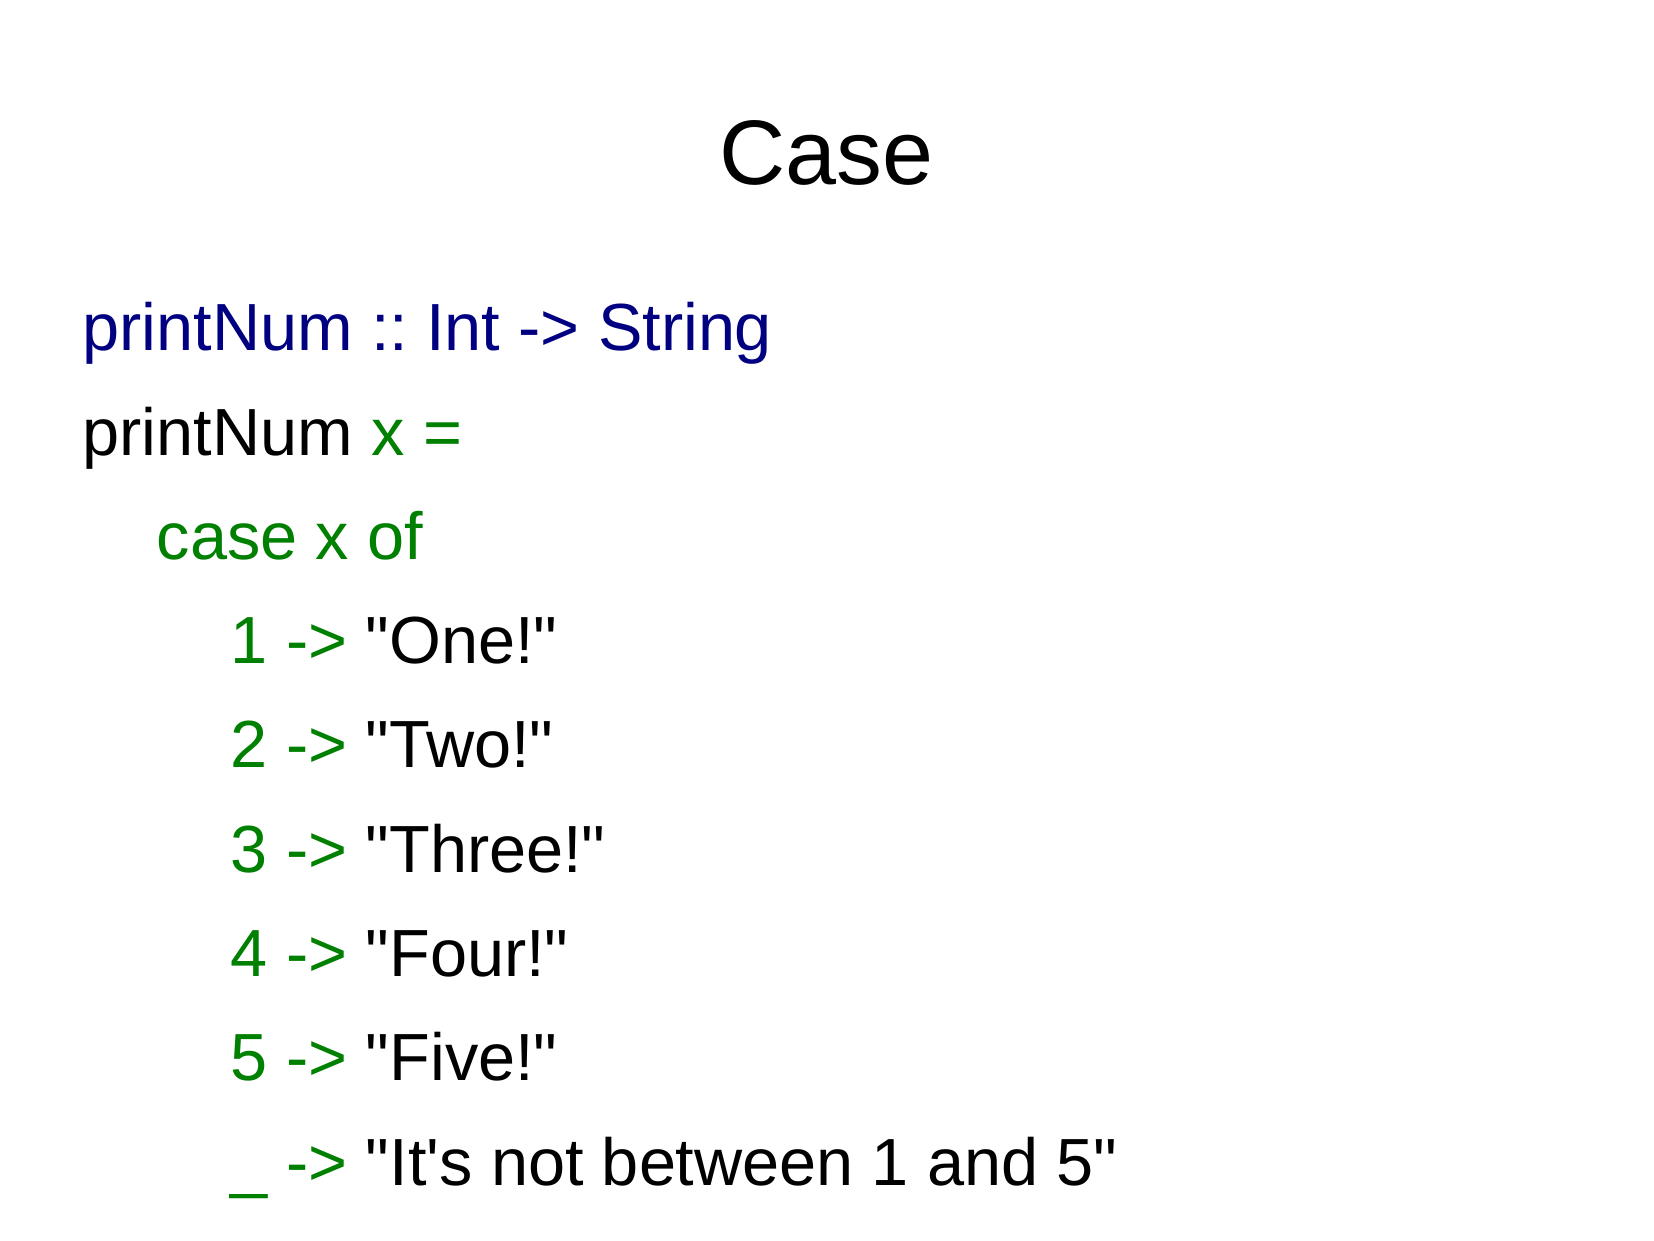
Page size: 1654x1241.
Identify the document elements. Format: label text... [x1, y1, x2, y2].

list printNum :: Int -> String printNum x = case x of 1 -> "One!" 2 -> "Two!" 3 -> "Three!" 4 -> "Four!" 5 -> "Five!" _ -> "It's not between 1 and 5" [82, 290, 1571, 1200]
title Case [82, 56, 1571, 250]
